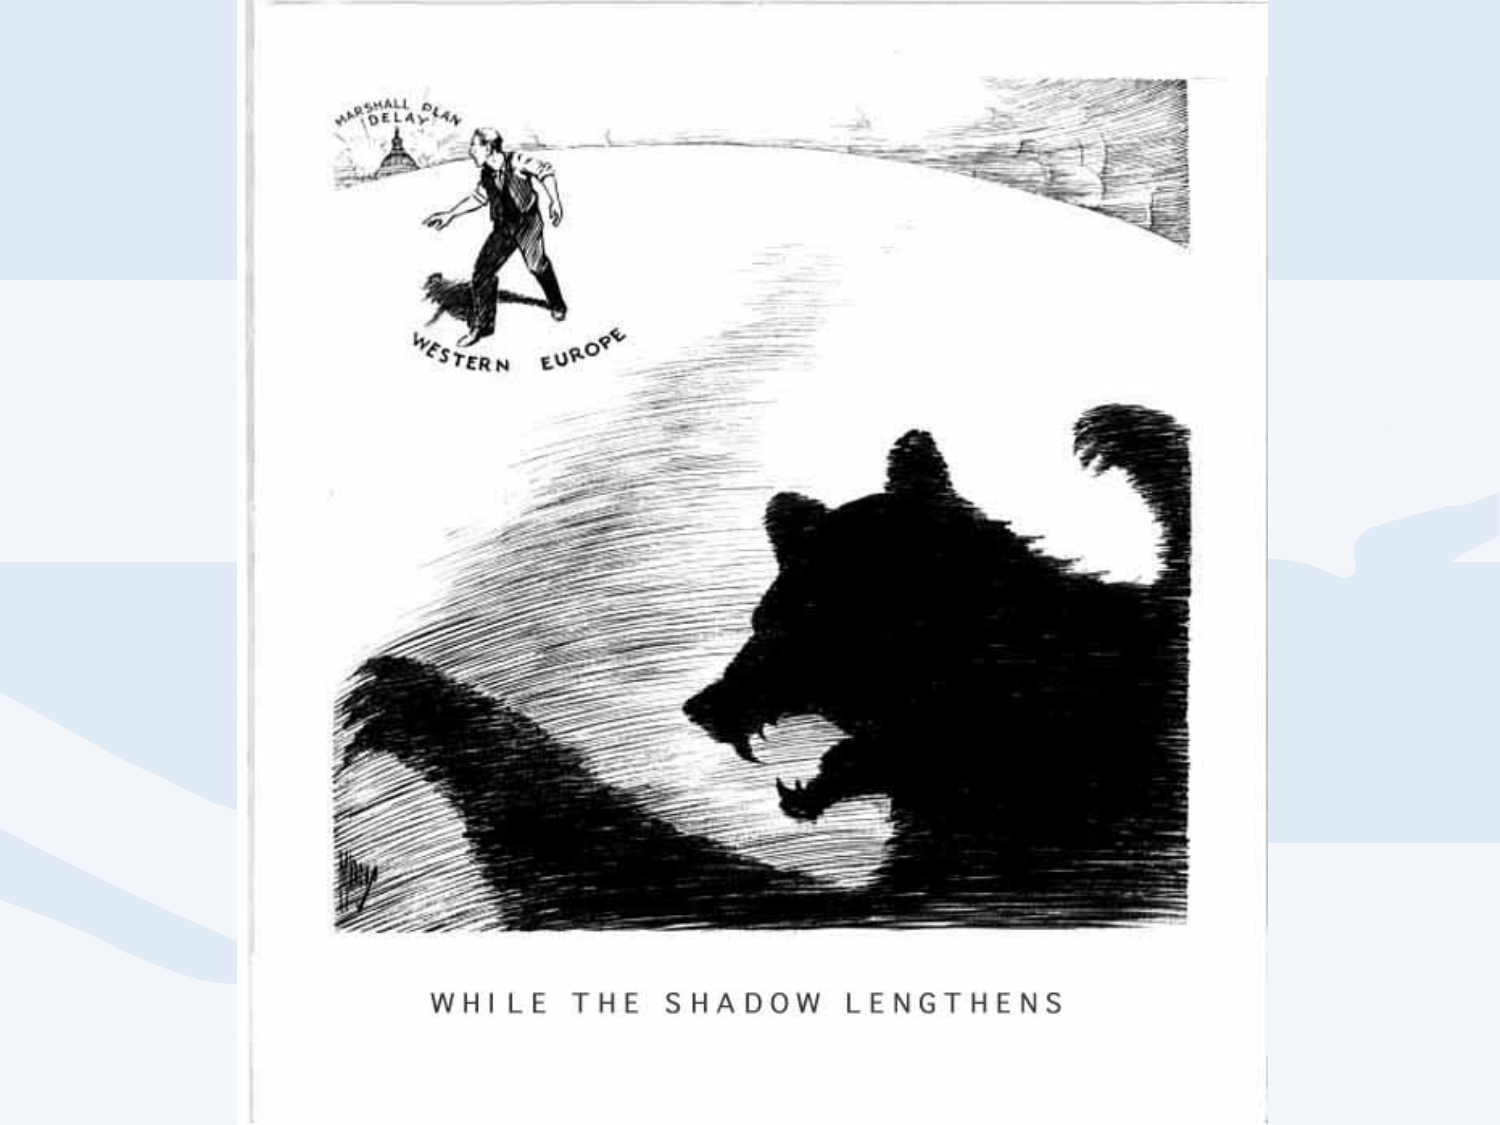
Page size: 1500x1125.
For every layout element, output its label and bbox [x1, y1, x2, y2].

picture [237, 0, 1268, 1125]
